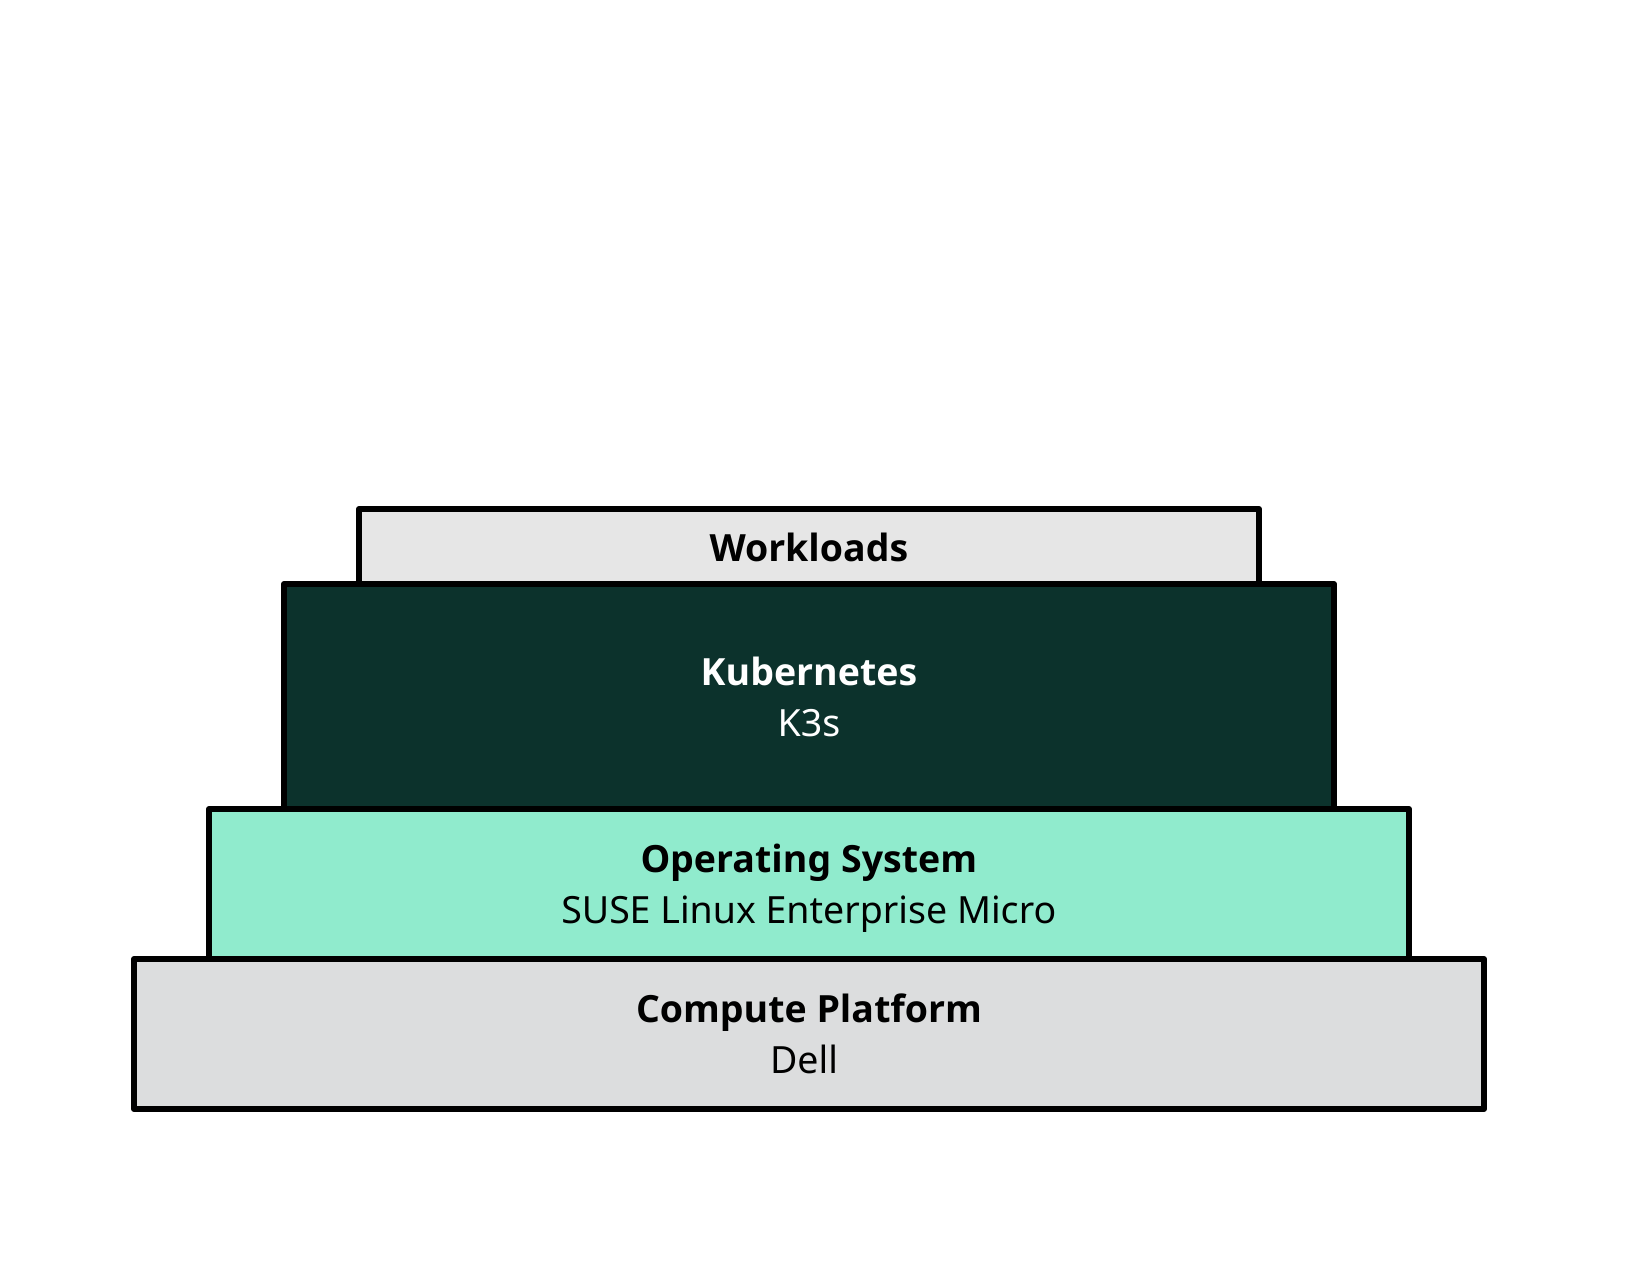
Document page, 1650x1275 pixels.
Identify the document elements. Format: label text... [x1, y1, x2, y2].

text_box Compute Platform Dell [134, 959, 1485, 1110]
text_box Kubernetes K3s [284, 584, 1335, 810]
text_box Operating System SUSE Linux Enterprise Micro [209, 809, 1410, 960]
text_box Workloads [359, 509, 1260, 585]
